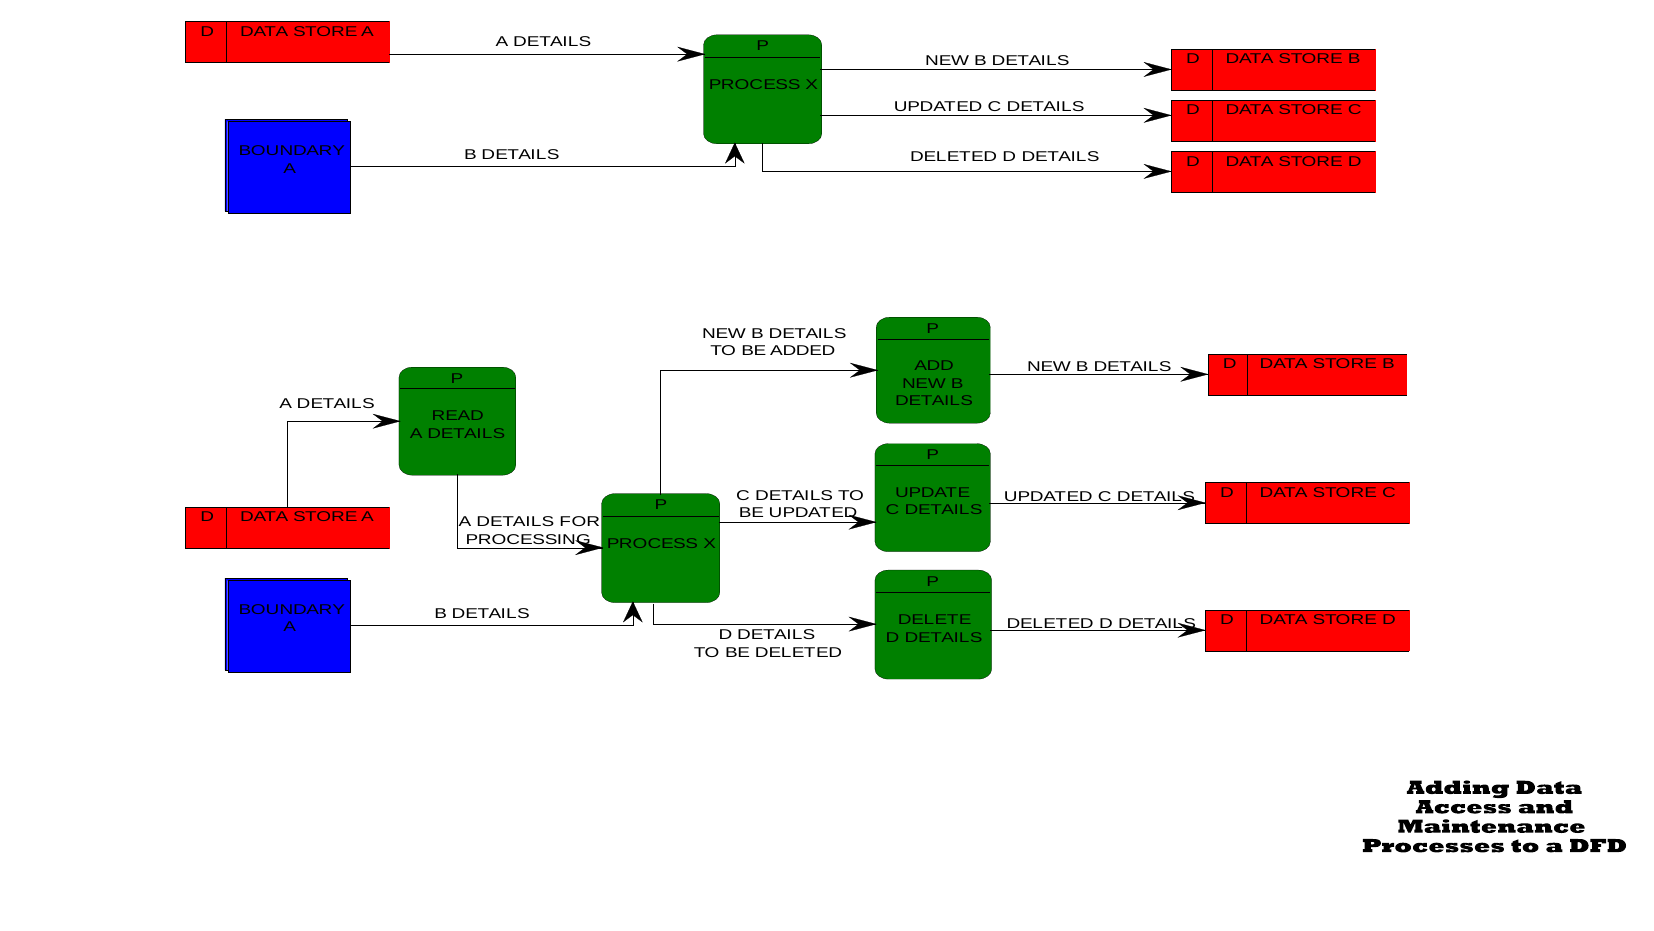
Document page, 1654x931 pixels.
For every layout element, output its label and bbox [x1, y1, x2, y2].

chart [1362, 744, 1627, 889]
chart [151, 0, 1444, 704]
